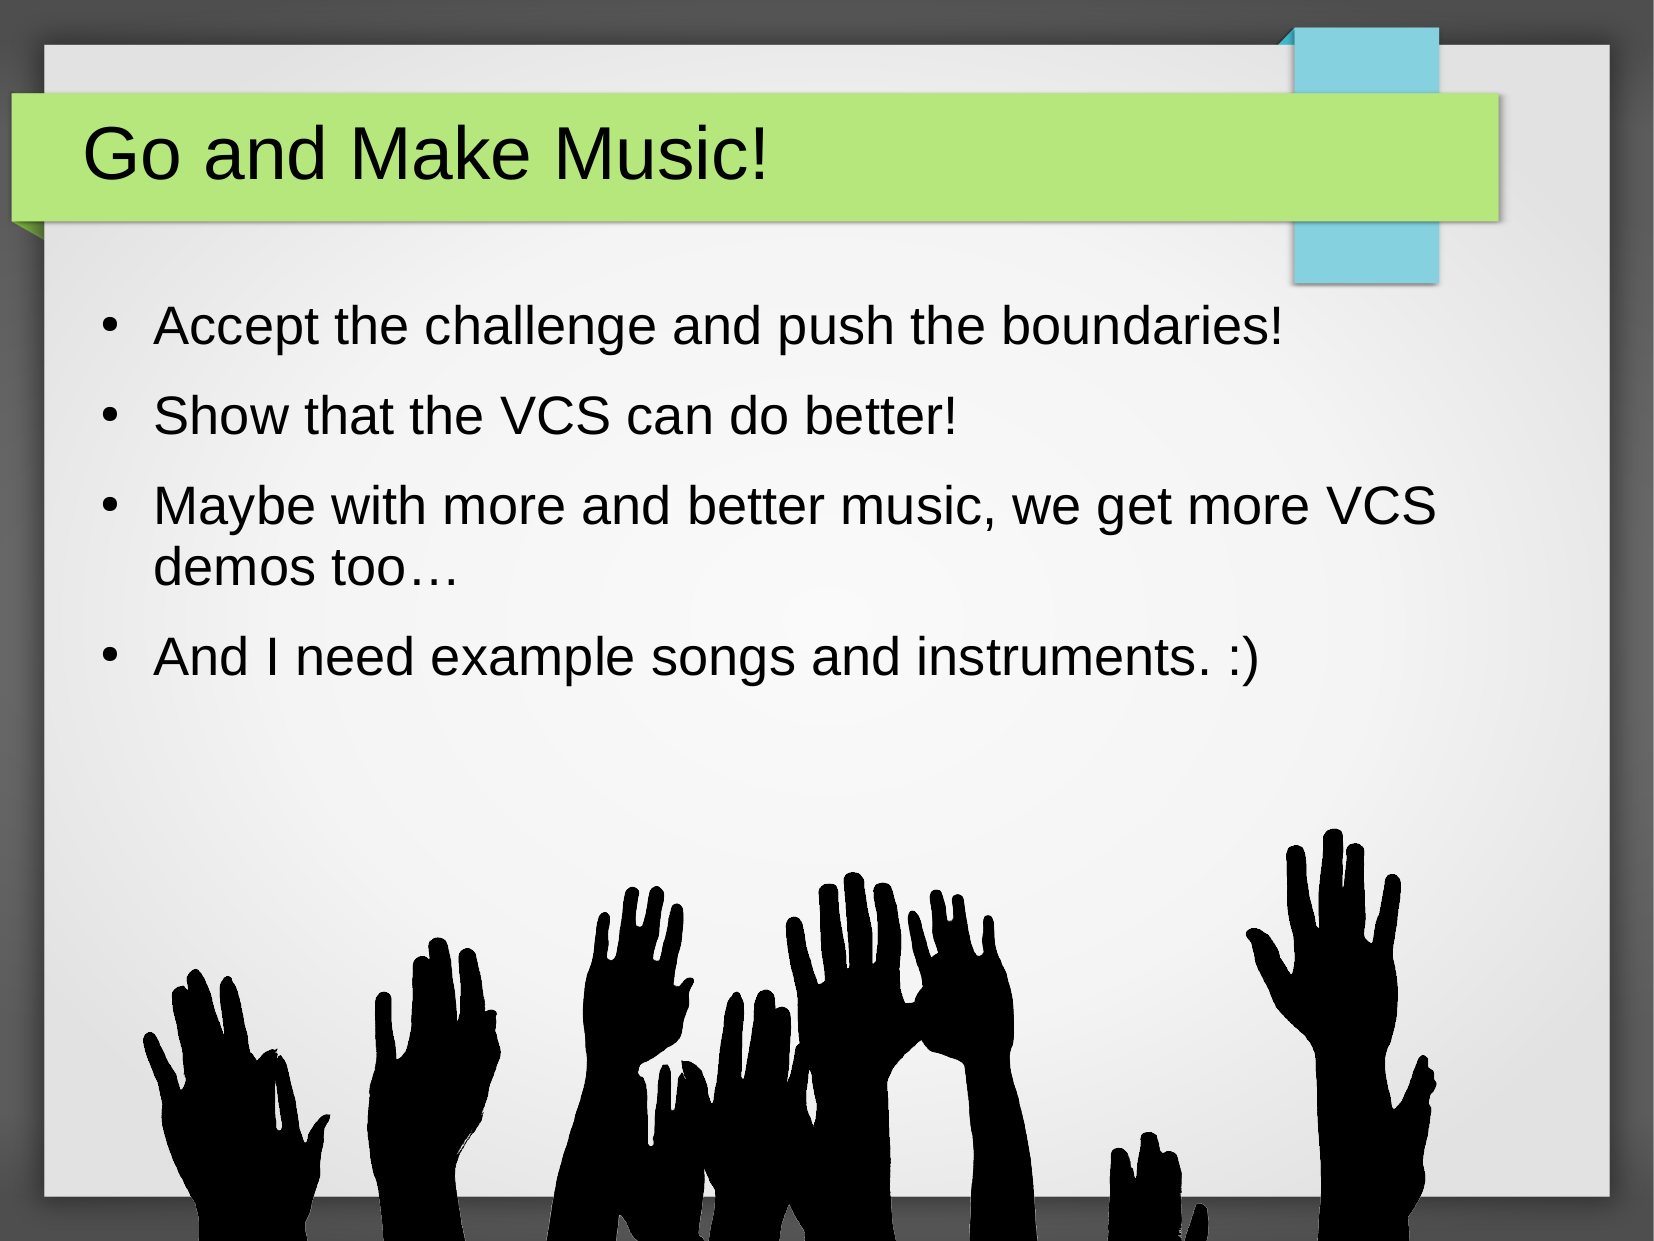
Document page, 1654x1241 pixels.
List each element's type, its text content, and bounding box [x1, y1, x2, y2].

list Accept the challenge and push the boundaries! Show that the VCS can do better! Maybe with more and better music, we get more VCS demos too… And I need example songs and instruments. :) [82, 295, 1571, 826]
title Go and Make Music! [82, 94, 1264, 213]
picture [0, 0, 1654, 1241]
